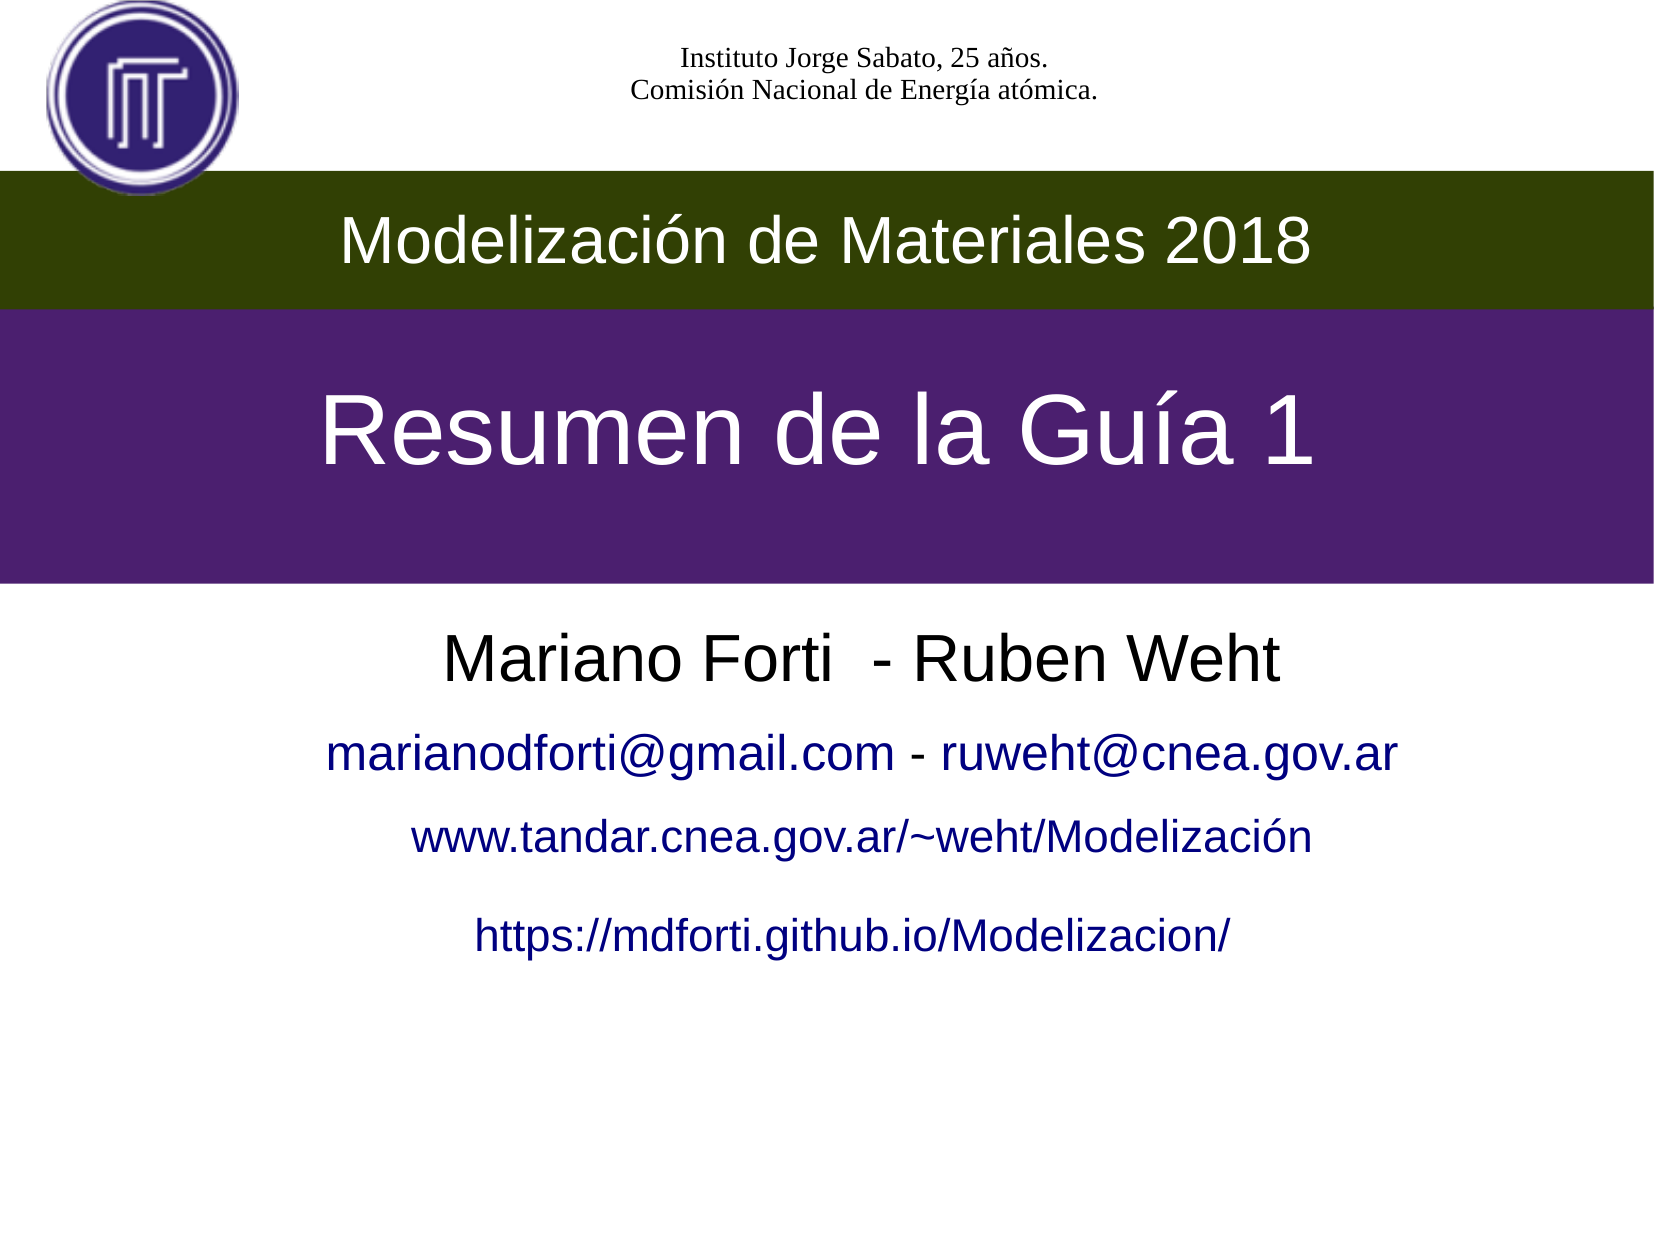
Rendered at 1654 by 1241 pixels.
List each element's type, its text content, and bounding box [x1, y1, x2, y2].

list Mariano Forti - Ruben Weht marianodforti@gmail.com - ruweht@cnea.gov.ar www.tandar.cnea.gov.ar/~weht/Modelización https://mdforti.github.io/Modelizacion/ [0, 620, 1654, 1241]
picture [45, 0, 239, 196]
title Resumen de la Guía 1 [73, 326, 1563, 534]
